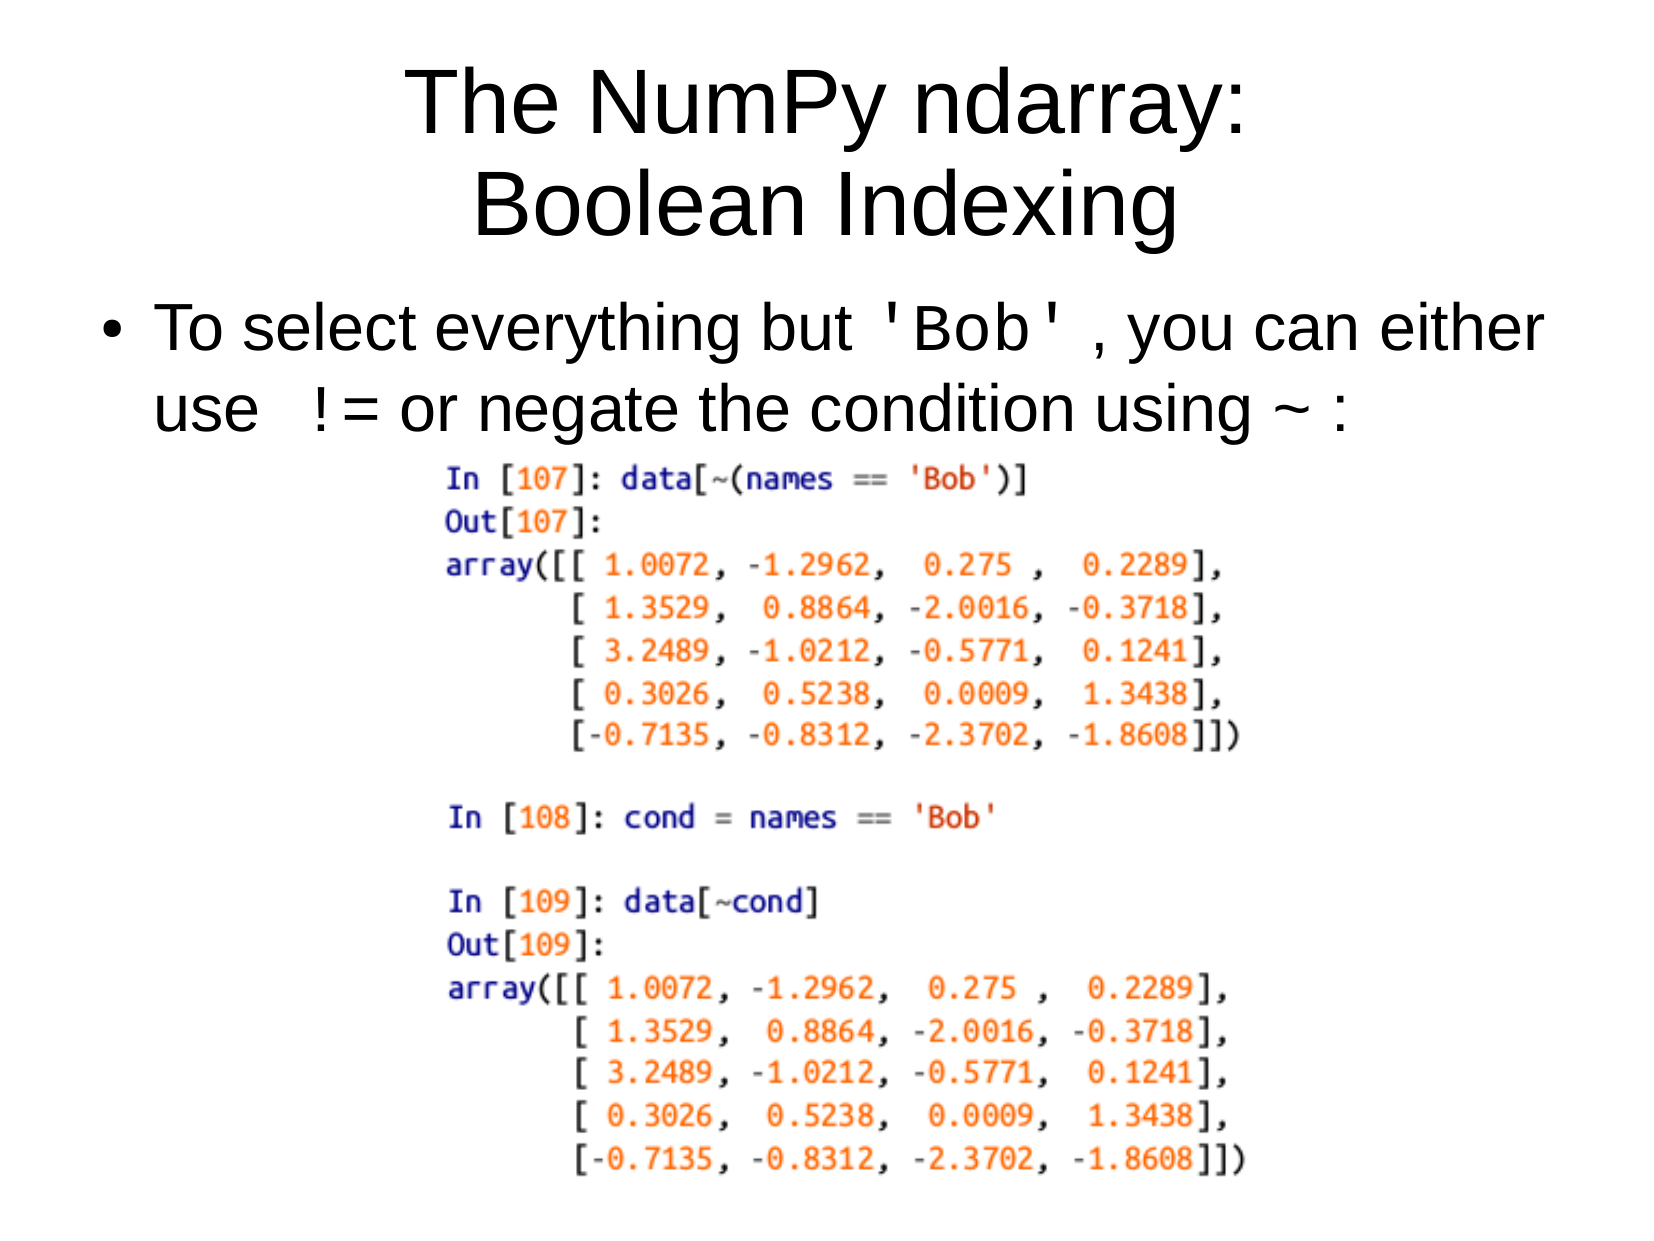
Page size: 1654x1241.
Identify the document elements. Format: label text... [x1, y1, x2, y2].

picture [435, 449, 1259, 766]
list To select everything but 'Bob' , you can either use != or negate the condition using ~ : [82, 290, 1571, 1010]
title The NumPy ndarray: Boolean Indexing [82, 49, 1571, 257]
picture [435, 794, 1254, 1186]
